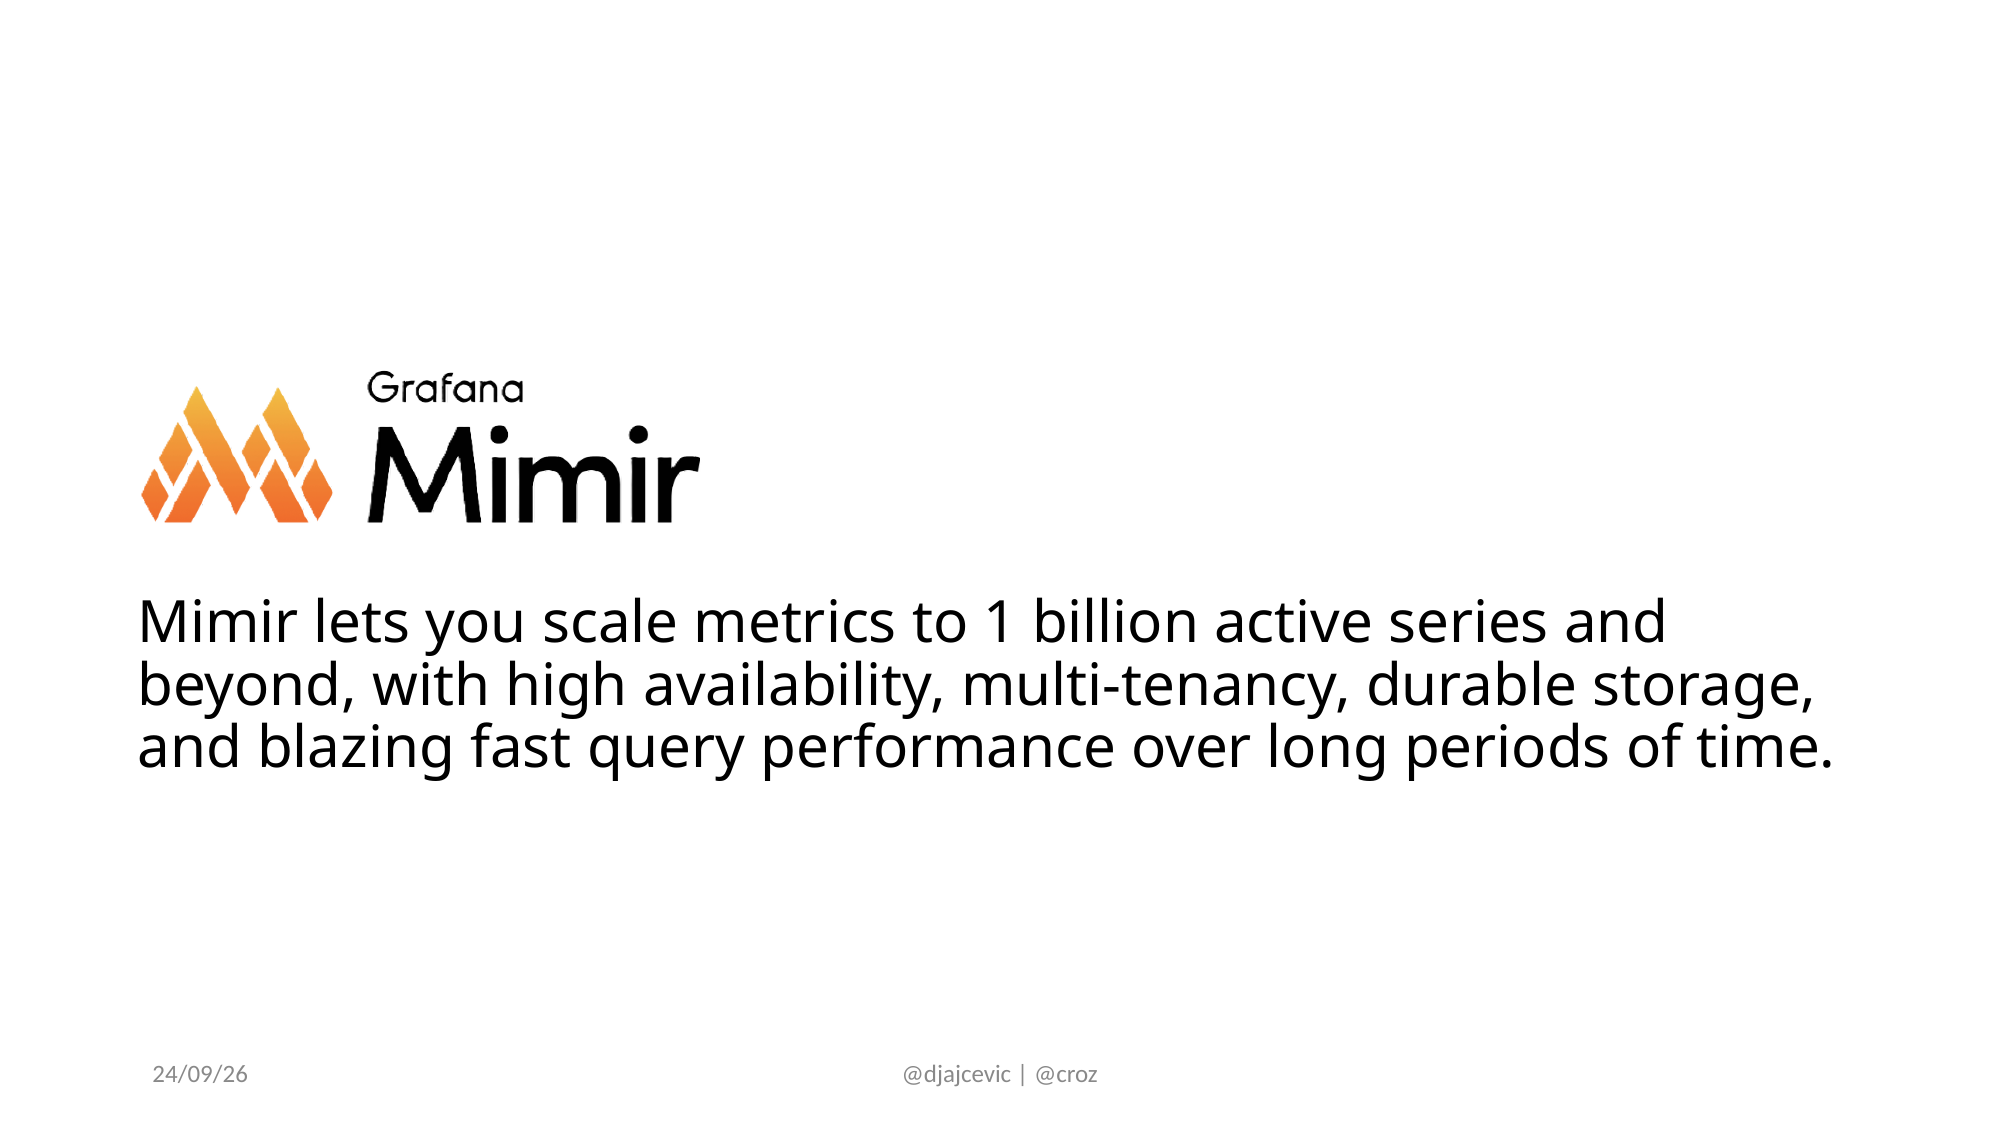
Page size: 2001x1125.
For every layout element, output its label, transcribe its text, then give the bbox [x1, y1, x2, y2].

list Mimir lets you scale metrics to 1 billion active series and beyond, with high availability, multi-tenancy, durable storage, and blazing fast query performance over long periods of time. [137, 562, 1863, 1014]
picture [137, 334, 708, 563]
text_box @djajcevic | @croz [662, 1042, 1338, 1103]
text_box [137, 1042, 588, 1103]
